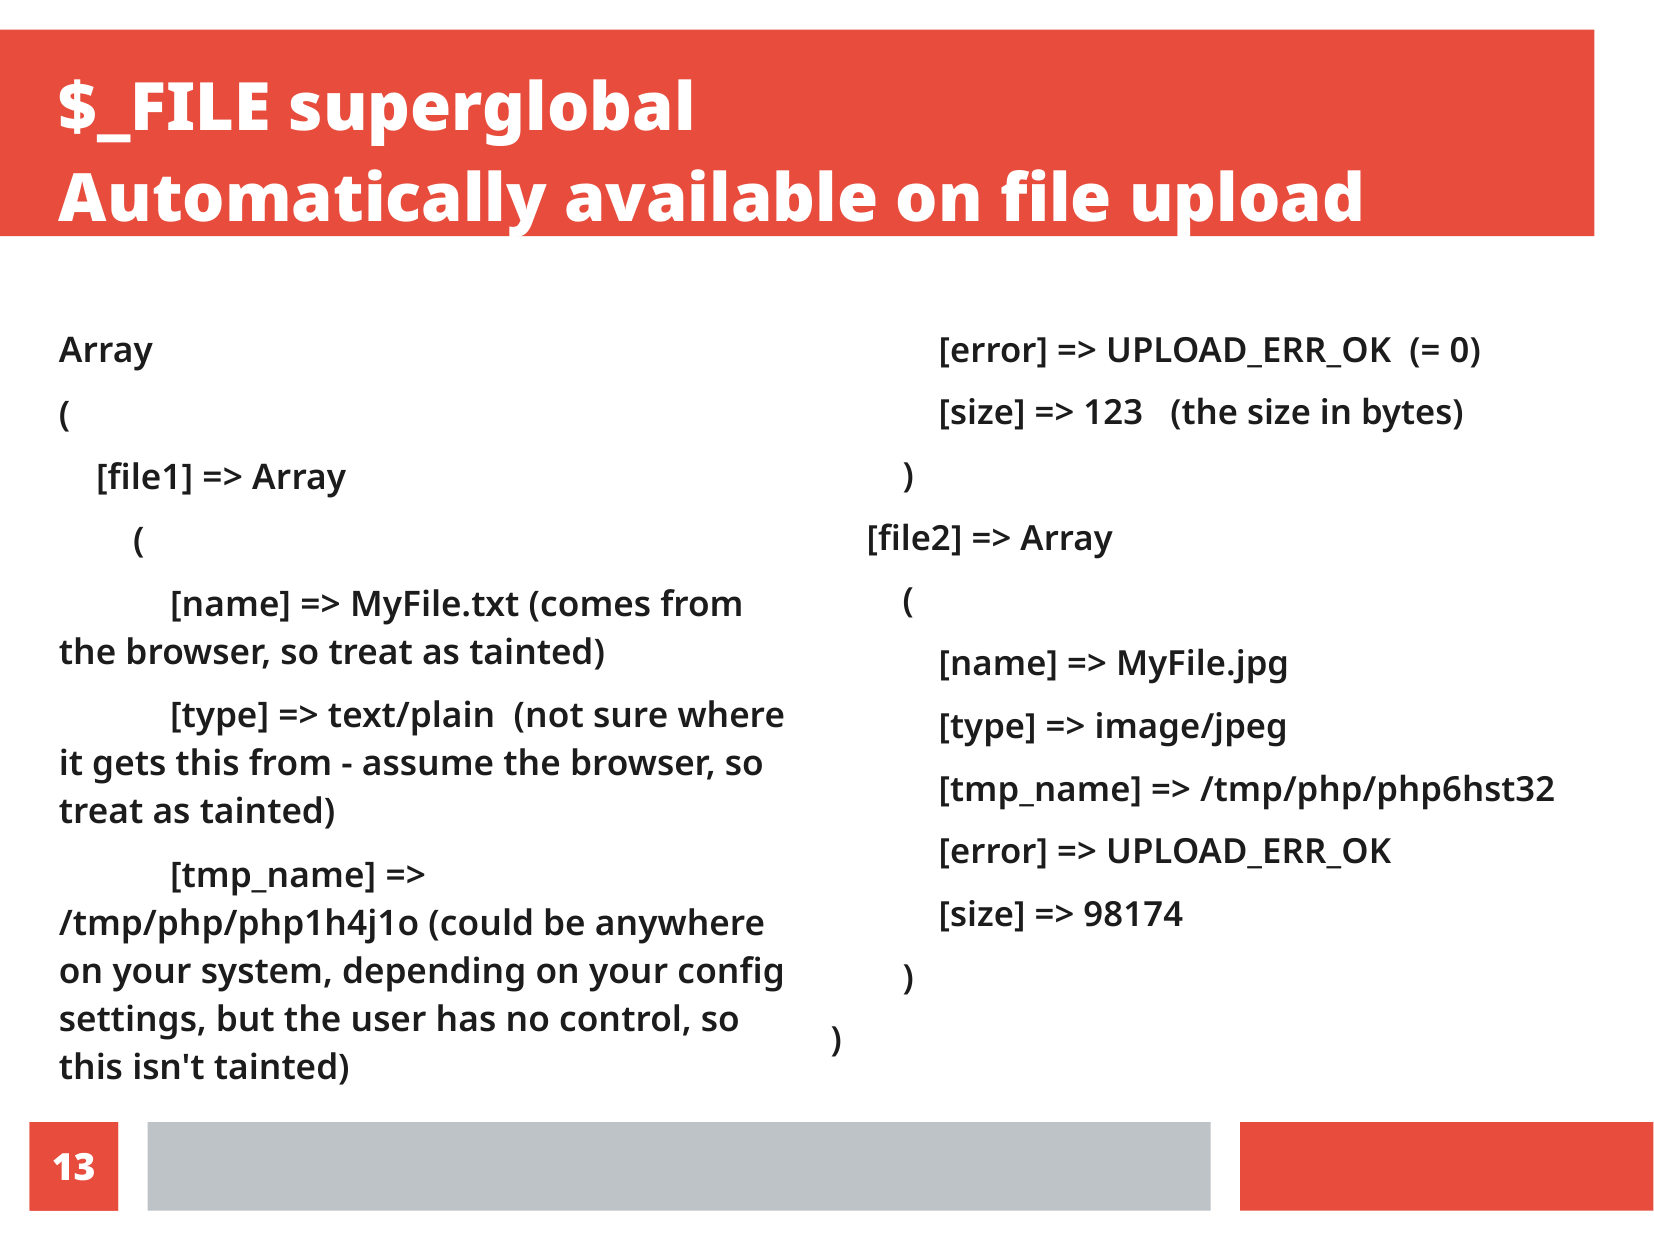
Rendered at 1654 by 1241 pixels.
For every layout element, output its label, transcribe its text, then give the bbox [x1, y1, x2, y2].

title $_FILE superglobal Automatically available on file upload [59, 59, 1595, 207]
list [error] => UPLOAD_ERR_OK (= 0) [size] => 123 (the size in bytes) ) [file2] => Array ( [name] => MyFile.jpg [type] => image/jpeg [tmp_name] => /tmp/php/php6hst32 [error] => UPLOAD_ERR_OK [size] => 98174 ) ) [830, 324, 1566, 1093]
list Array ( [file1] => Array ( [name] => MyFile.txt (comes from the browser, so treat as tainted) [type] => text/plain (not sure where it gets this from - assume the browser, so treat as tainted) [tmp_name] => /tmp/php/php1h4j1o (could be anywhere on your system, depending on your config settings, but the user has no control, so this isn't tainted) [59, 324, 794, 1093]
